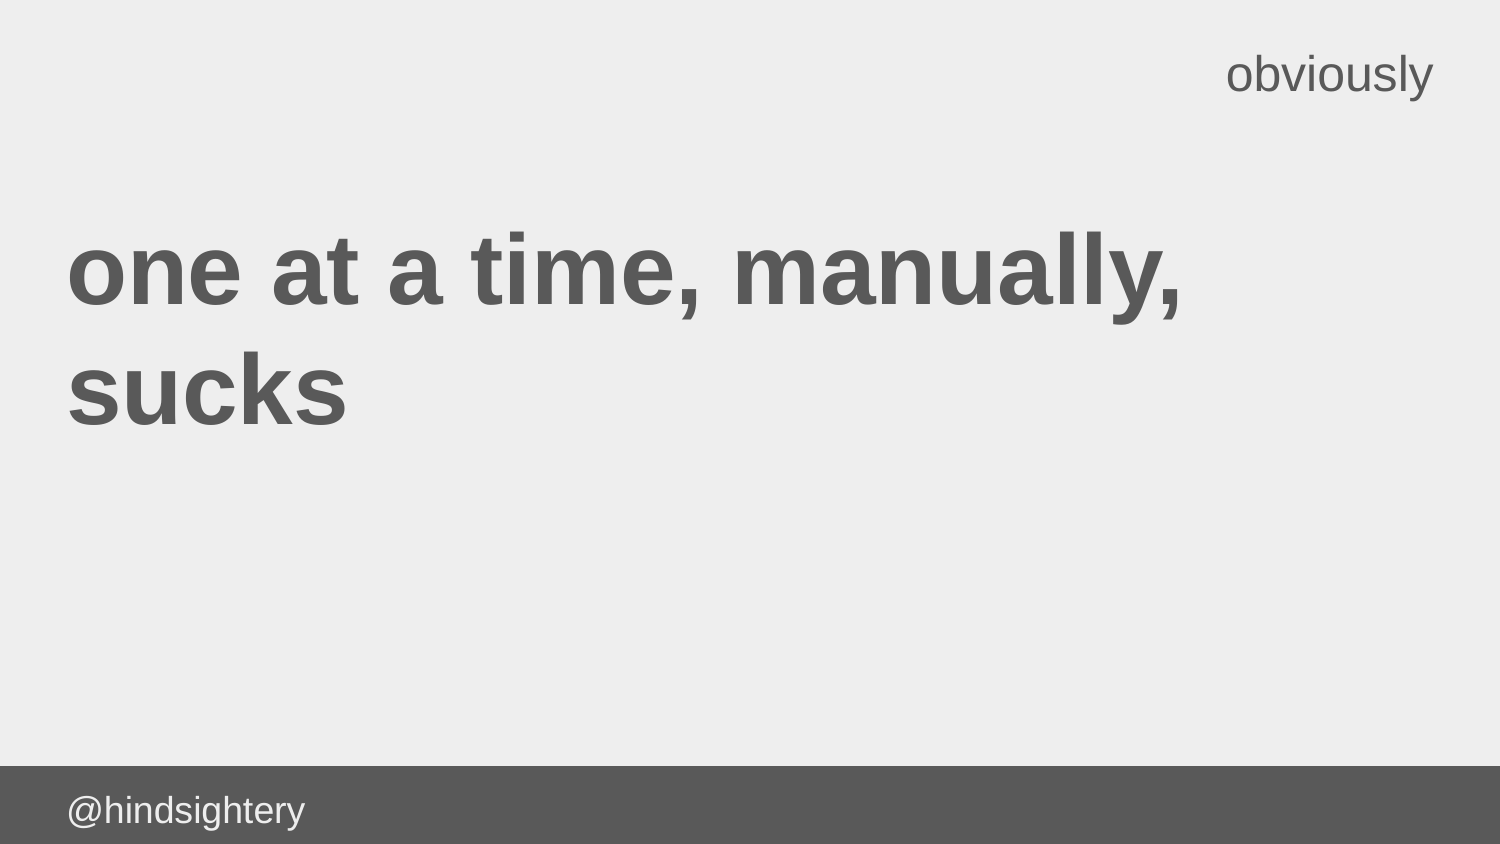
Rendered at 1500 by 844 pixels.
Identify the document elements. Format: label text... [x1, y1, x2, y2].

subtitle @hindsightery [51, 776, 836, 842]
list obviously [51, 26, 1449, 200]
title one at a time, manually, sucks [51, 200, 1449, 577]
